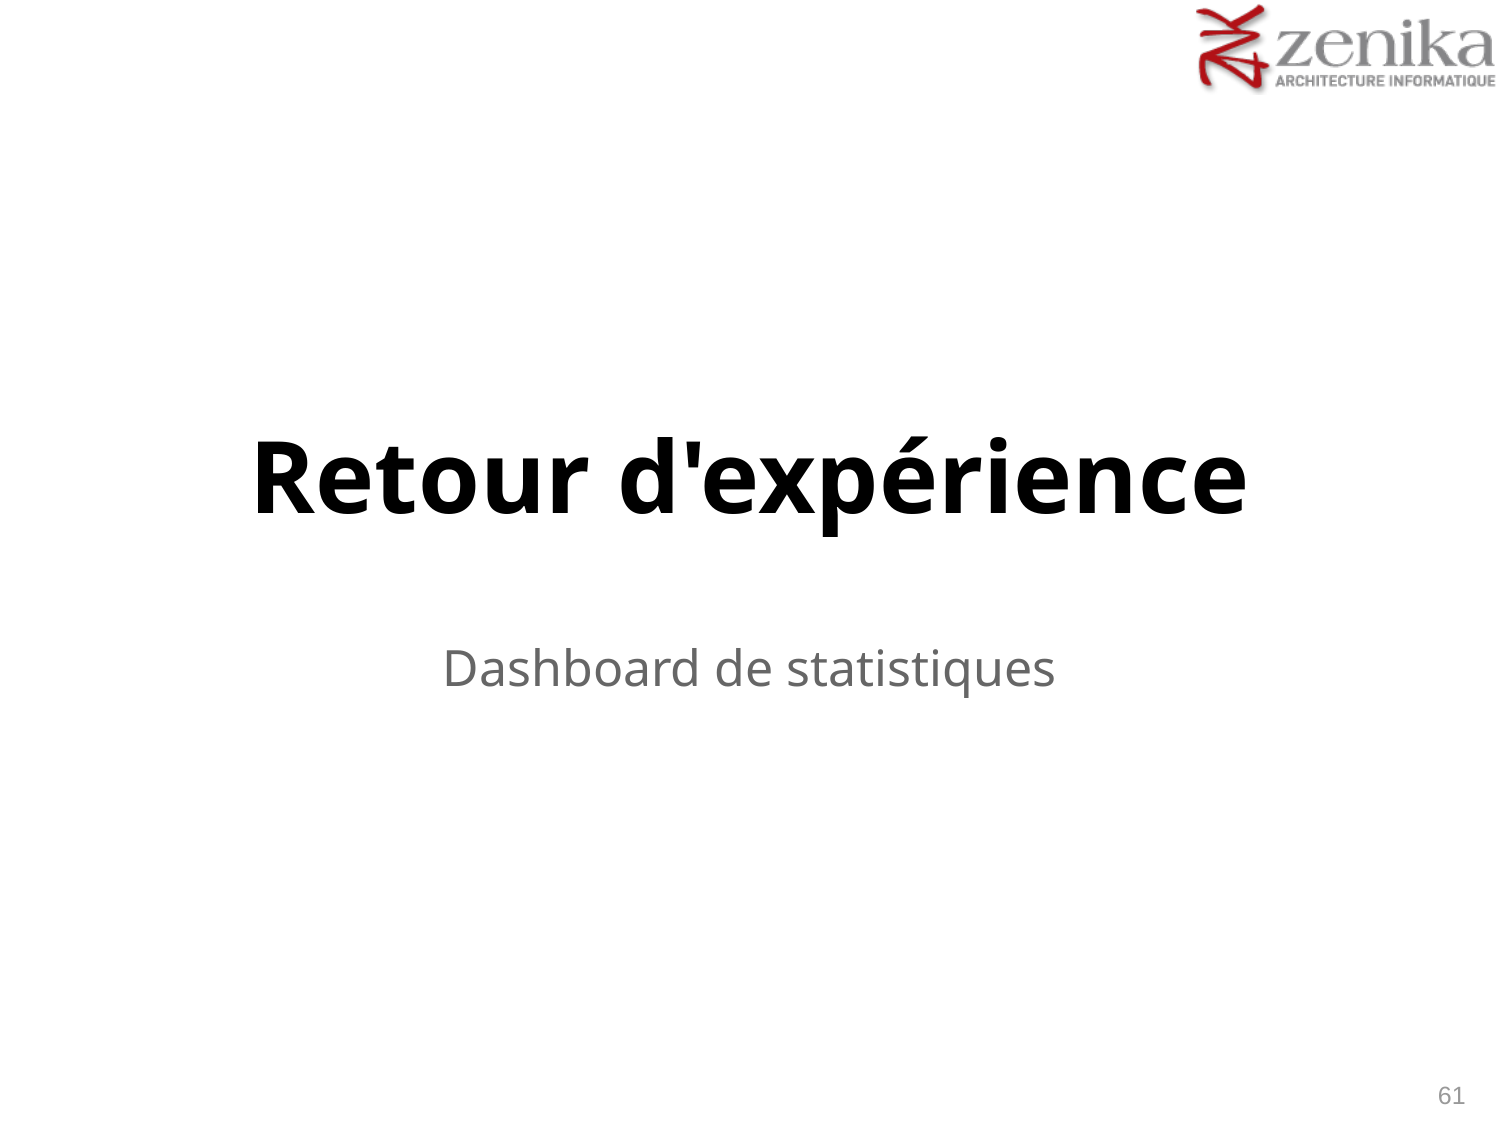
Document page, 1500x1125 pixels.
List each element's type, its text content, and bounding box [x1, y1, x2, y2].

text_box Retour d'expérience [112, 364, 1388, 582]
picture [1190, 0, 1500, 95]
text_box Dashboard de statistiques [112, 621, 1388, 1125]
